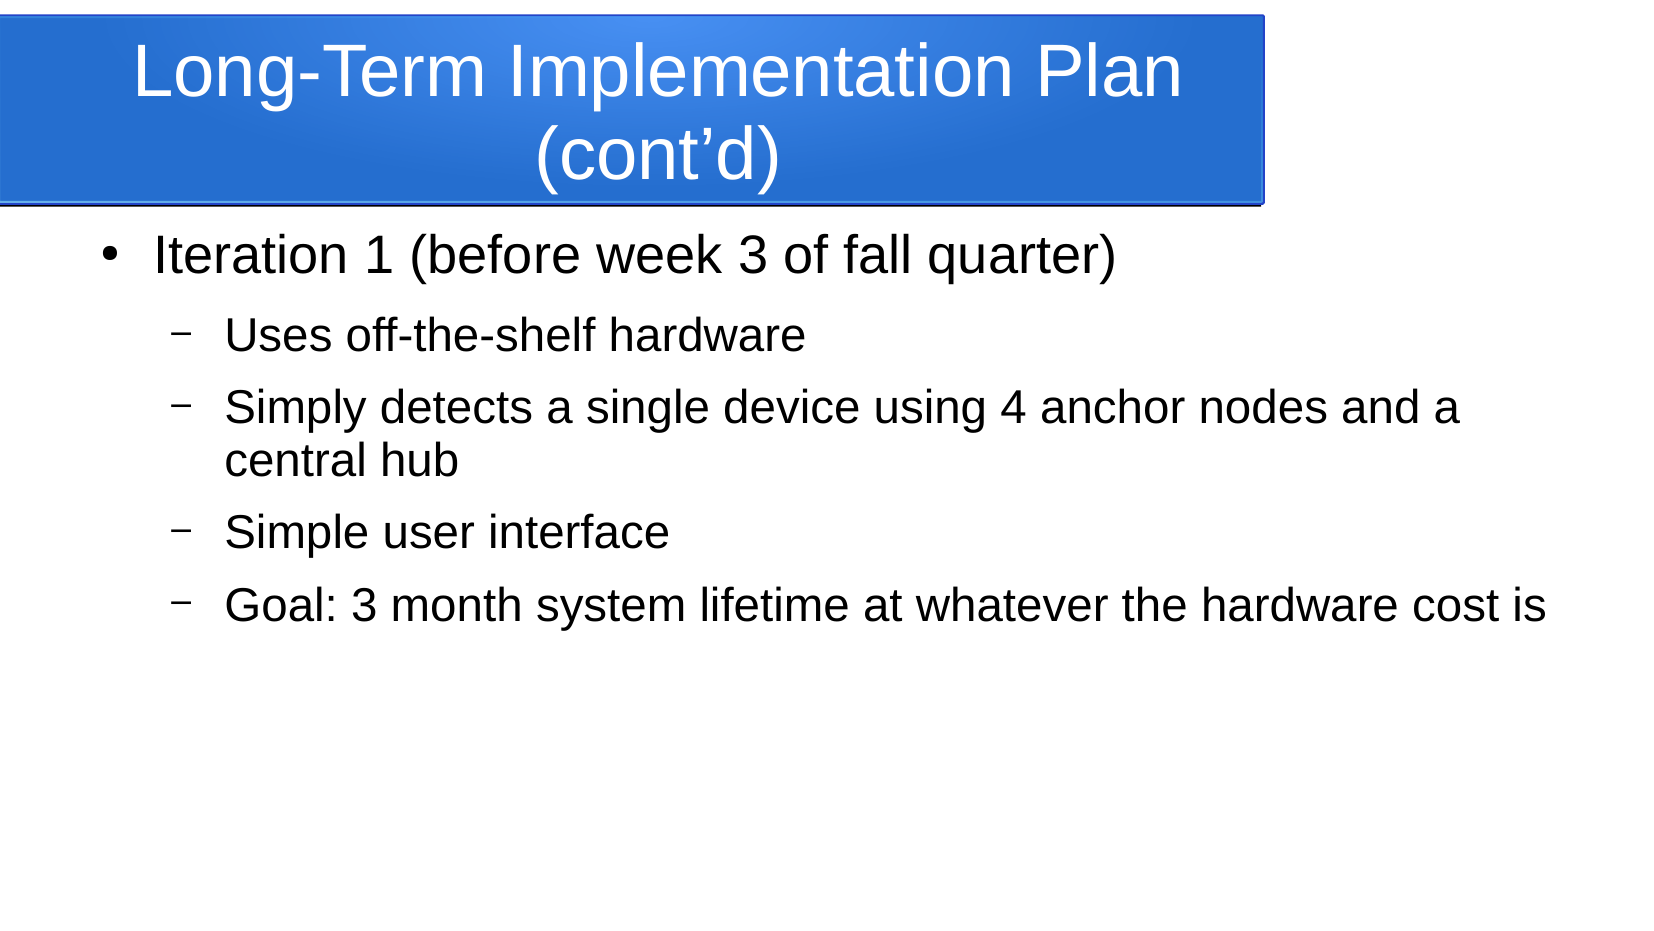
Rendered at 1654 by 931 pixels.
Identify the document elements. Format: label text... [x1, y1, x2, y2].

list Iteration 1 (before week 3 of fall quarter) Uses off-the-shelf hardware Simply detects a single device using 4 anchor nodes and a central hub Simple user interface Goal: 3 month system lifetime at whatever the hardware cost is [82, 224, 1571, 764]
title Long-Term Implementation Plan (cont’d) [82, 29, 1235, 196]
